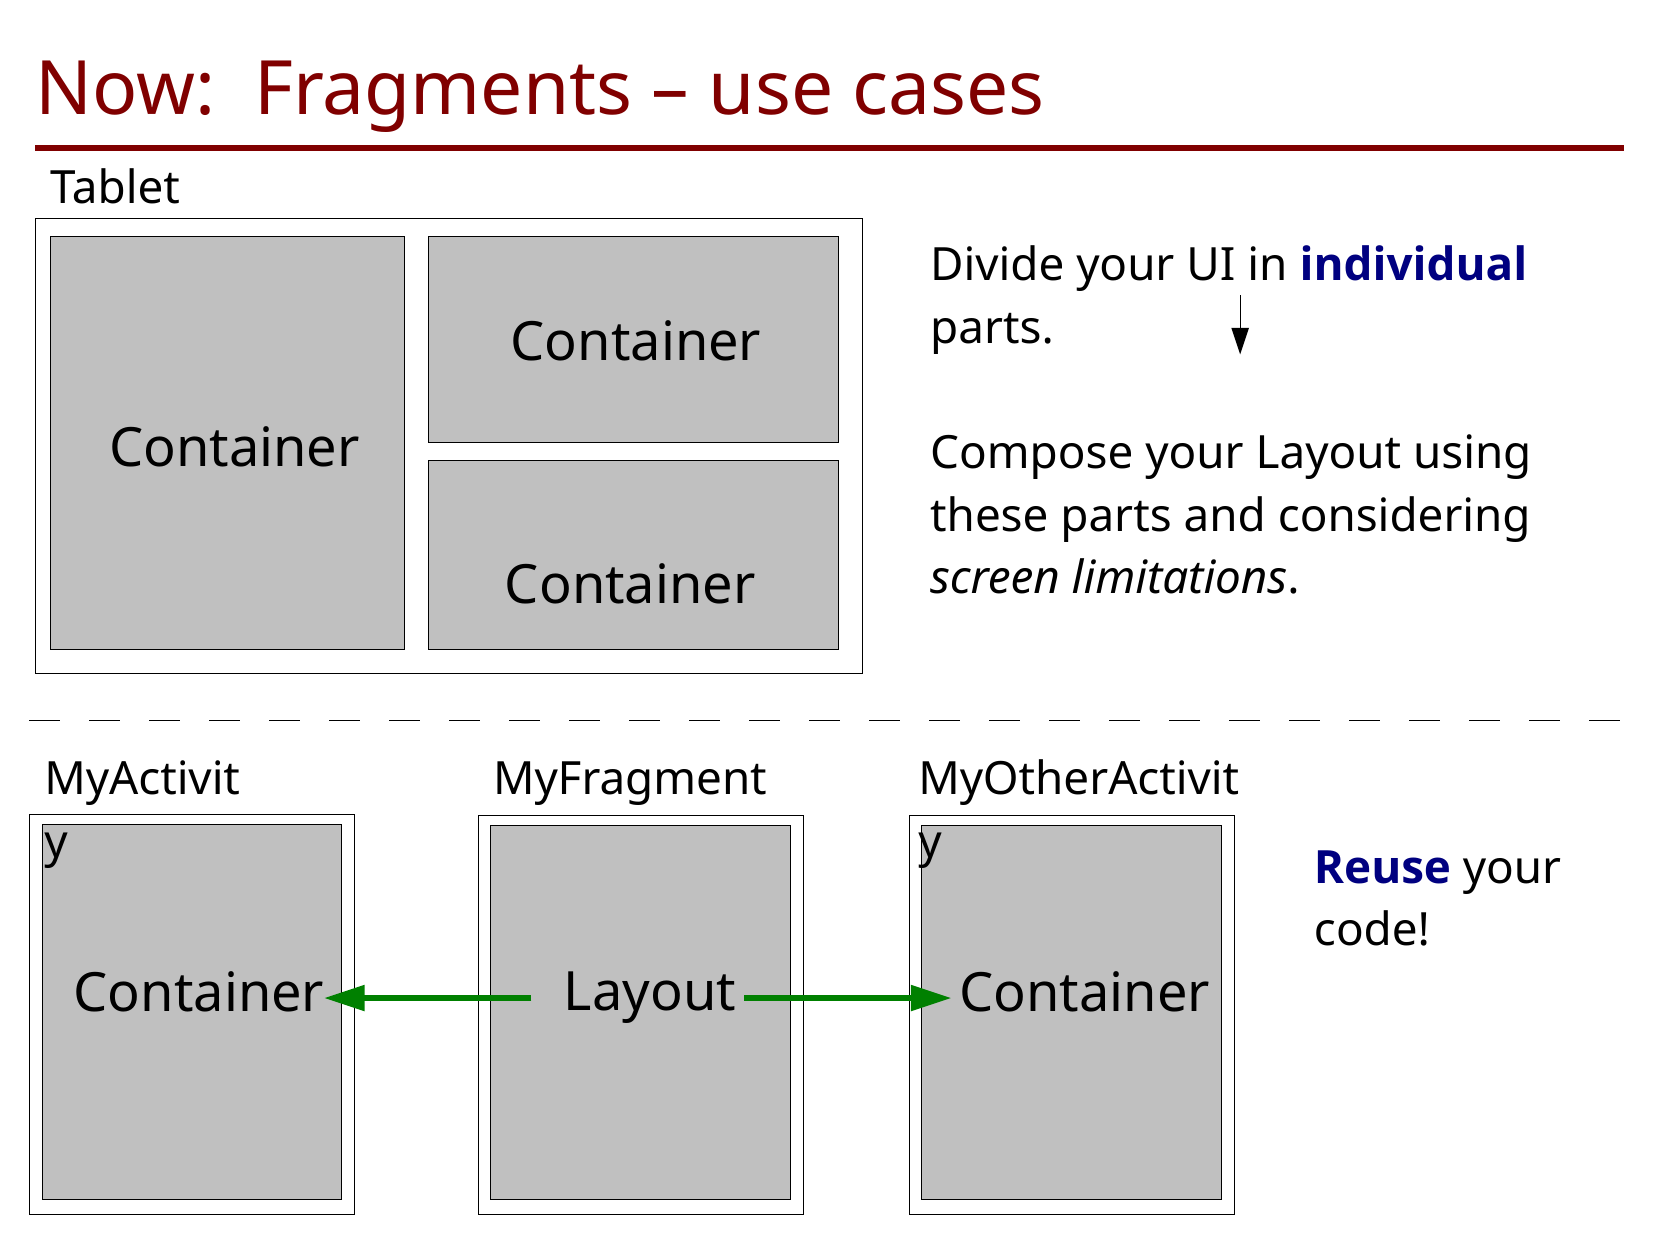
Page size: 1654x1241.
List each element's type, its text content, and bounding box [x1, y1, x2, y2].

text_box Reuse your code! [1299, 826, 1654, 965]
text_box MyActivity [29, 738, 266, 815]
text_box [921, 841, 928, 865]
text_box Container [944, 945, 1235, 1034]
text_box Divide your UI in individual parts. Compose your Layout using these parts and considering screen limitations. [915, 224, 1654, 547]
text_box Layout [549, 944, 839, 1033]
text_box Container [59, 945, 349, 1034]
text_box [490, 825, 791, 1200]
text_box MyOtherActivity [903, 738, 1270, 815]
text_box [428, 460, 839, 650]
text_box Container [490, 538, 780, 626]
text_box [42, 824, 342, 1200]
text_box Tablet [35, 147, 213, 224]
text_box [50, 236, 405, 650]
text_box [921, 1001, 1222, 1200]
text_box [428, 236, 839, 443]
text_box MyFragment [478, 738, 798, 815]
text_box [921, 825, 1222, 995]
title Now: Fragments – use cases [35, 35, 1524, 136]
text_box Container [496, 295, 786, 383]
text_box Container [94, 401, 384, 490]
